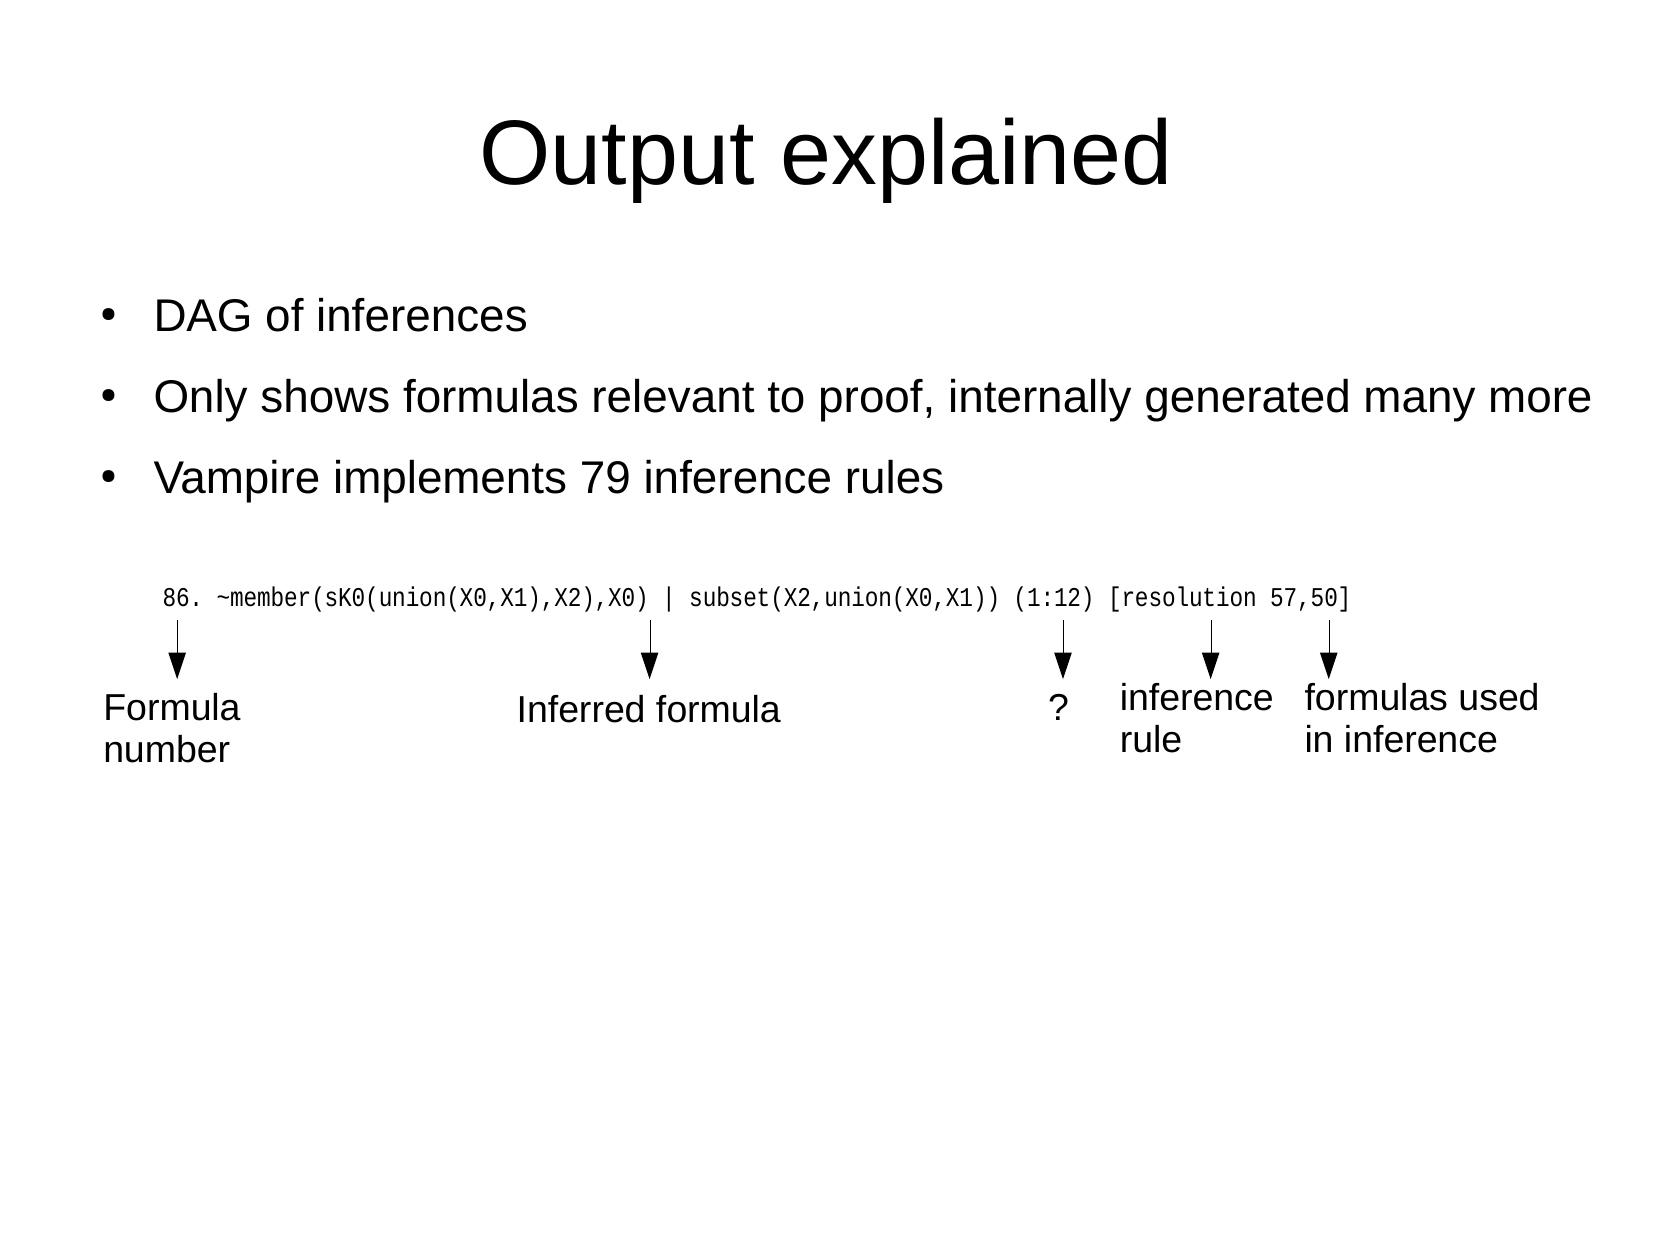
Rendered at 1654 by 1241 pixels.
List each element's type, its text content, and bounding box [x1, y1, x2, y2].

text_box inference rule [1105, 668, 1289, 768]
text_box Formula number [88, 679, 266, 779]
text_box ? [1033, 679, 1084, 737]
text_box Inferred formula [501, 681, 796, 739]
list DAG of inferences Only shows formulas relevant to proof, internally generated many more Vampire implements 79 inference rules [82, 290, 1595, 1010]
title Output explained [82, 49, 1571, 257]
text_box formulas used in inference [1289, 668, 1565, 768]
